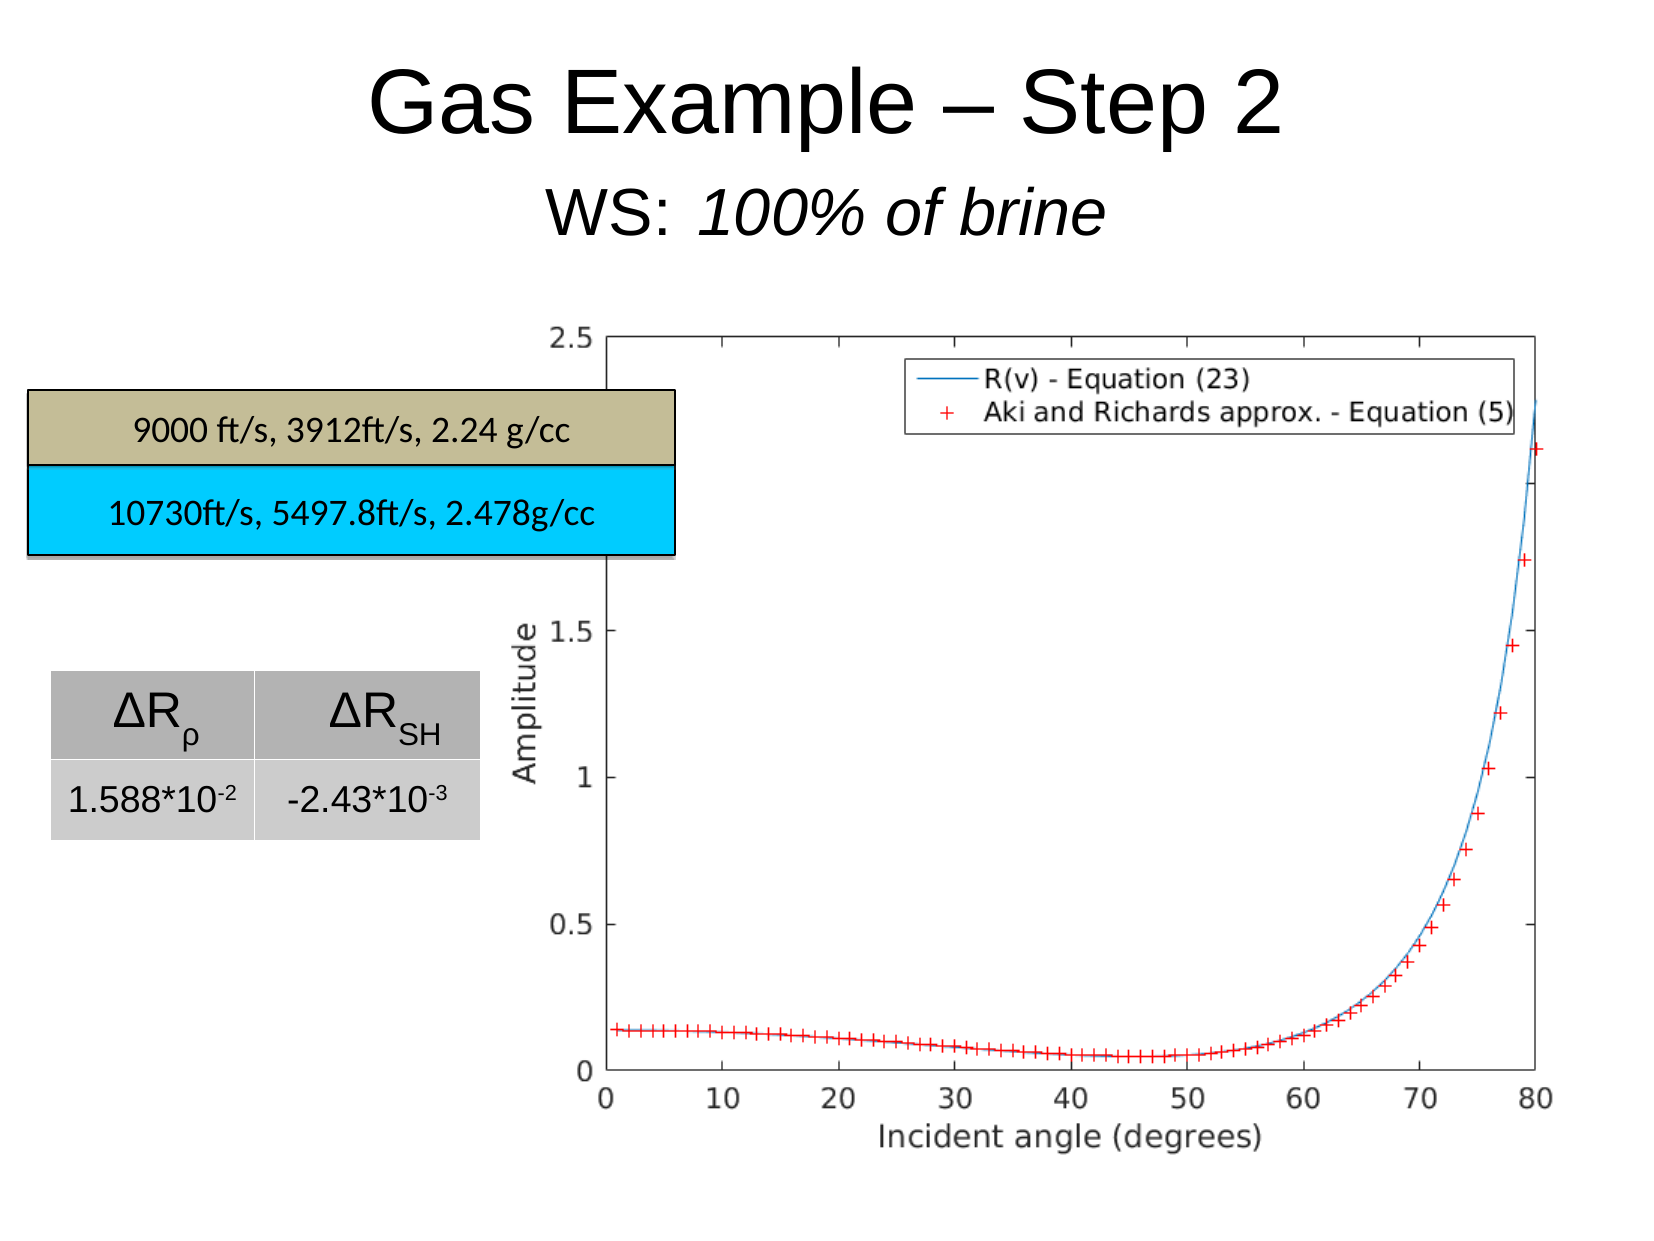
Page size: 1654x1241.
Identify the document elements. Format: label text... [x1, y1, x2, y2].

table_cell 1.588*10-2 [51, 760, 254, 840]
picture [450, 270, 1650, 1171]
table_cell -2.43*10-3 [255, 760, 480, 840]
table_header ΔRρ [51, 671, 254, 759]
text_box 10730ft/s, 5497.8ft/s, 2.478g/cc [27, 466, 675, 556]
title Gas Example – Step 2 WS: 100% of brine [82, 49, 1571, 257]
table_header ΔRSH [255, 671, 480, 759]
text_box 9000 ft/s, 3912ft/s, 2.24 g/cc [27, 390, 675, 466]
